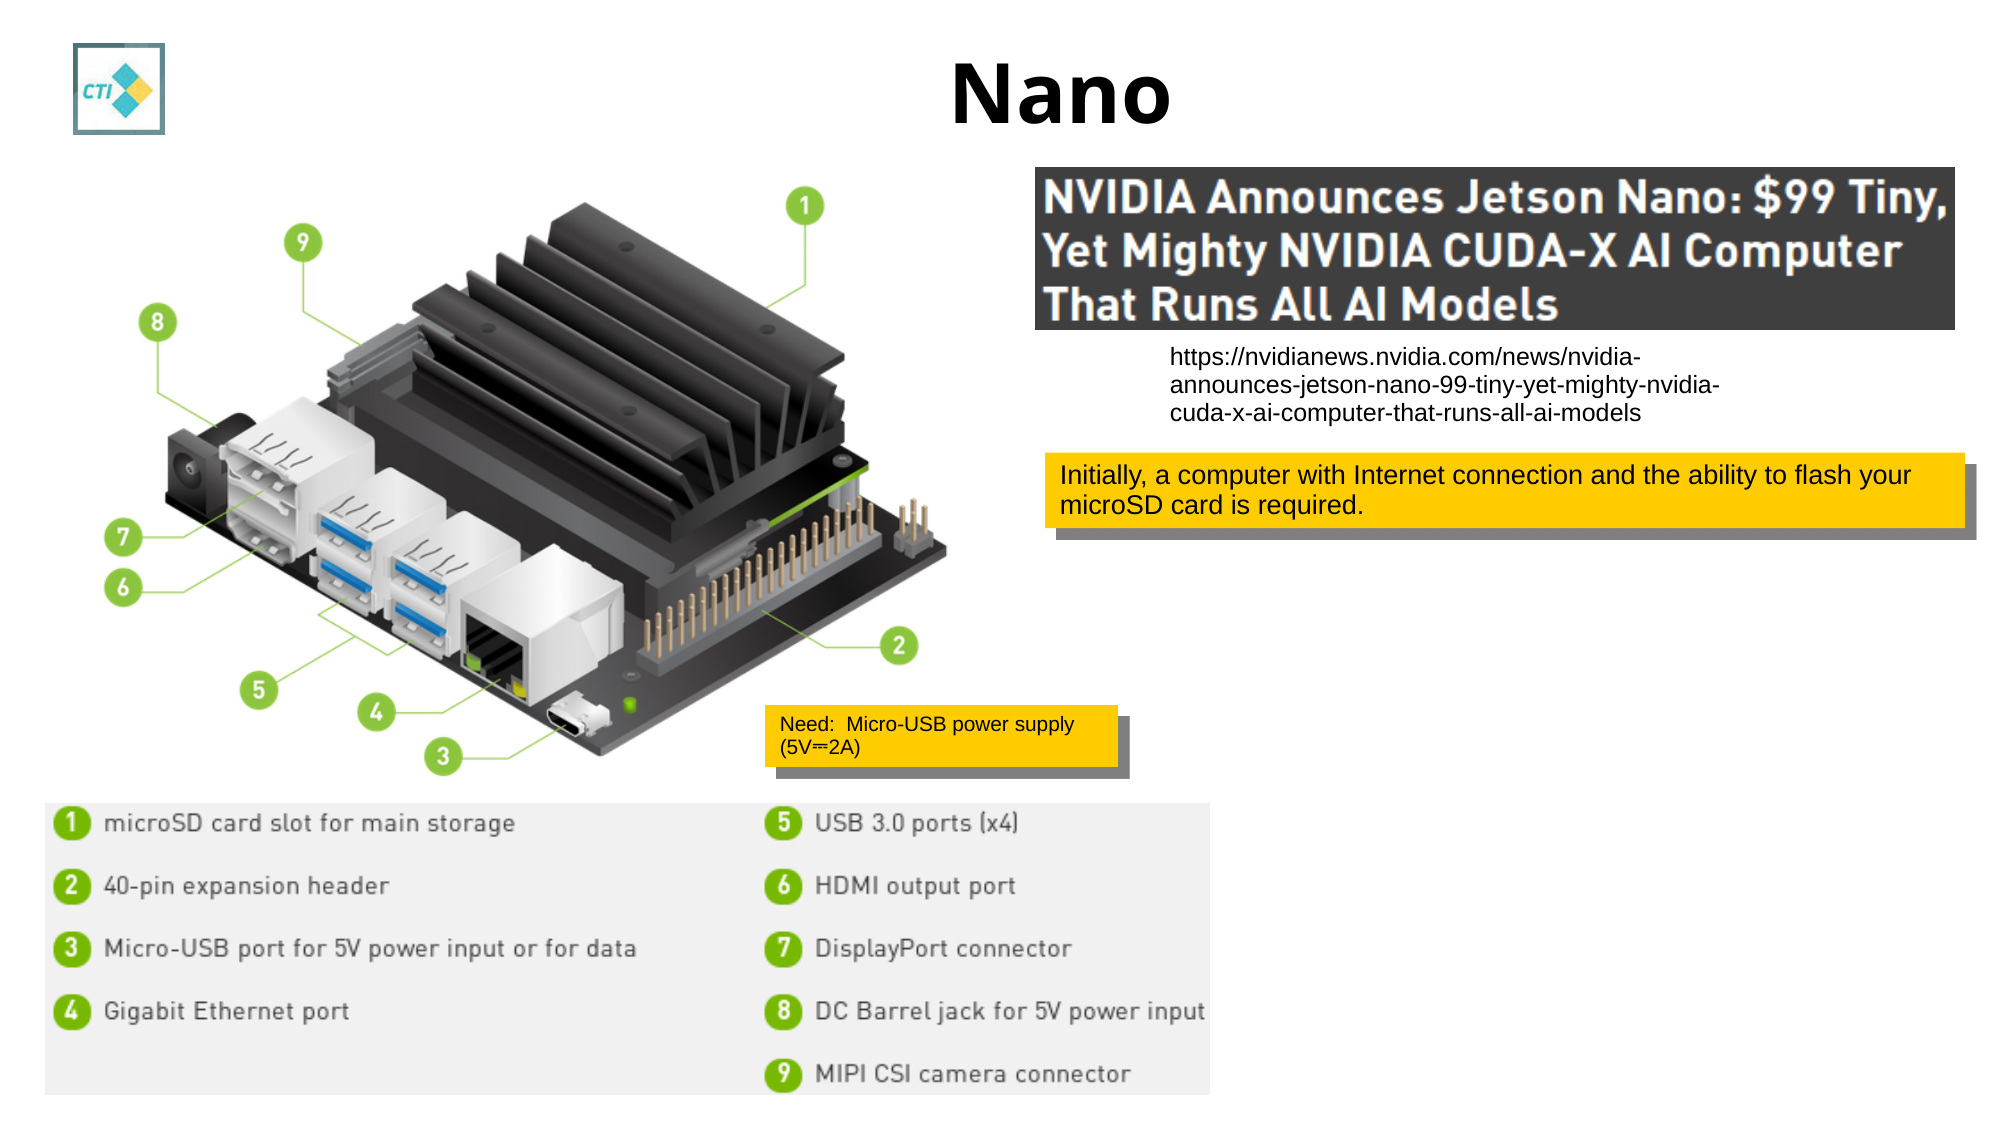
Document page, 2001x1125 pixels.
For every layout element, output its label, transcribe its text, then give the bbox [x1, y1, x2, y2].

text_box Need: Micro-USB power supply (5V⎓2A) [765, 705, 1118, 767]
text_box Initially, a computer with Internet connection and the ability to flash your microSD card is required. [1045, 452, 1966, 529]
picture [45, 803, 1210, 1096]
picture [1035, 167, 1955, 330]
text_box https://nvidianews.nvidia.com/news/nvidia-announces-jetson-nano-99-tiny-yet-mighty-nvidia-cuda-x-ai-computer-that-runs-all-ai-models [1155, 335, 1785, 436]
picture [75, 147, 955, 781]
picture [73, 43, 165, 135]
title Nano [300, 30, 1801, 148]
